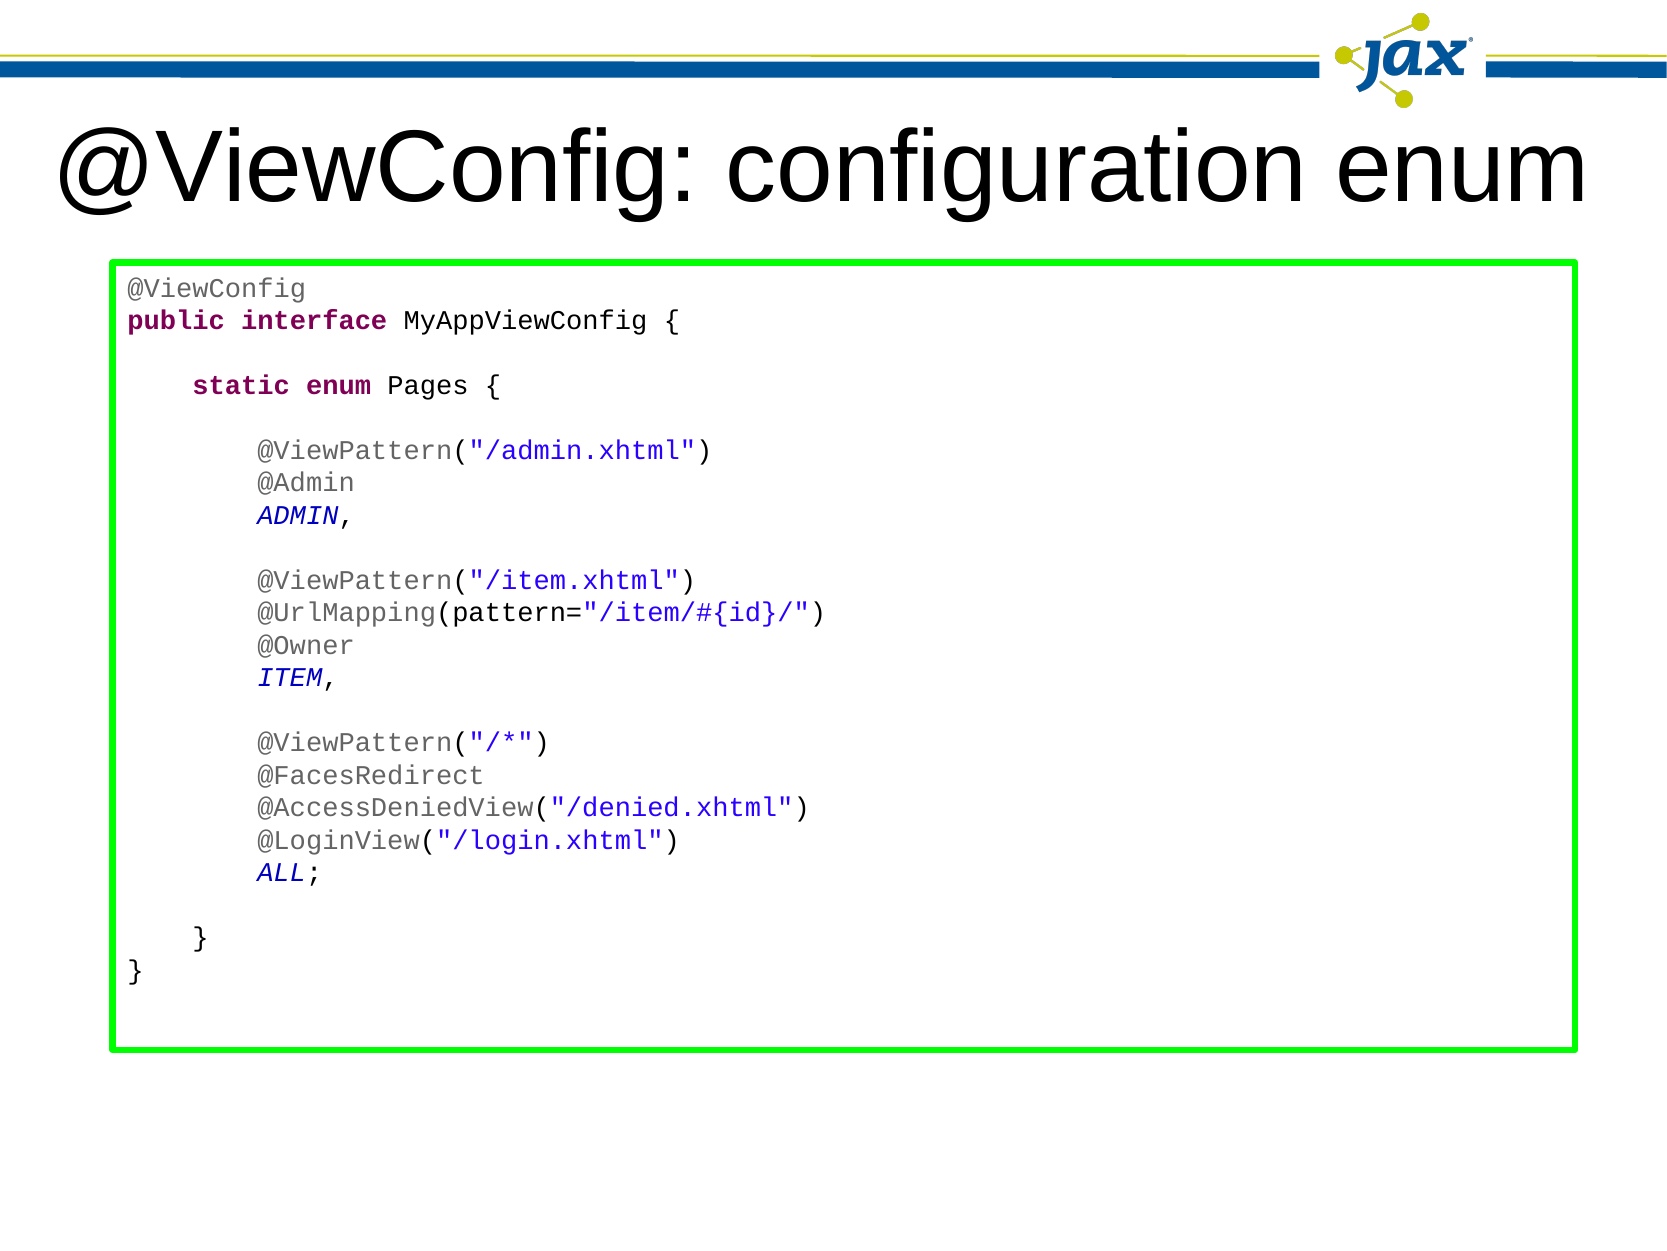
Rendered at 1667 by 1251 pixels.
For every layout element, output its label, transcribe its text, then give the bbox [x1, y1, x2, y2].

picture [1335, 13, 1473, 91]
title @ViewConfig: configuration enum [37, 91, 1651, 230]
text_box @ViewConfig public interface MyAppViewConfig { static enum Pages { @ViewPattern("/admin.xhtml") @Admin ADMIN, @ViewPattern("/item.xhtml") @UrlMapping(pattern="/item/#{id}/") @Owner ITEM, @ViewPattern("/*") @FacesRedirect @AccessDeniedView("/denied.xhtml") @LoginView("/login.xhtml") ALL; } } [112, 262, 1576, 1051]
